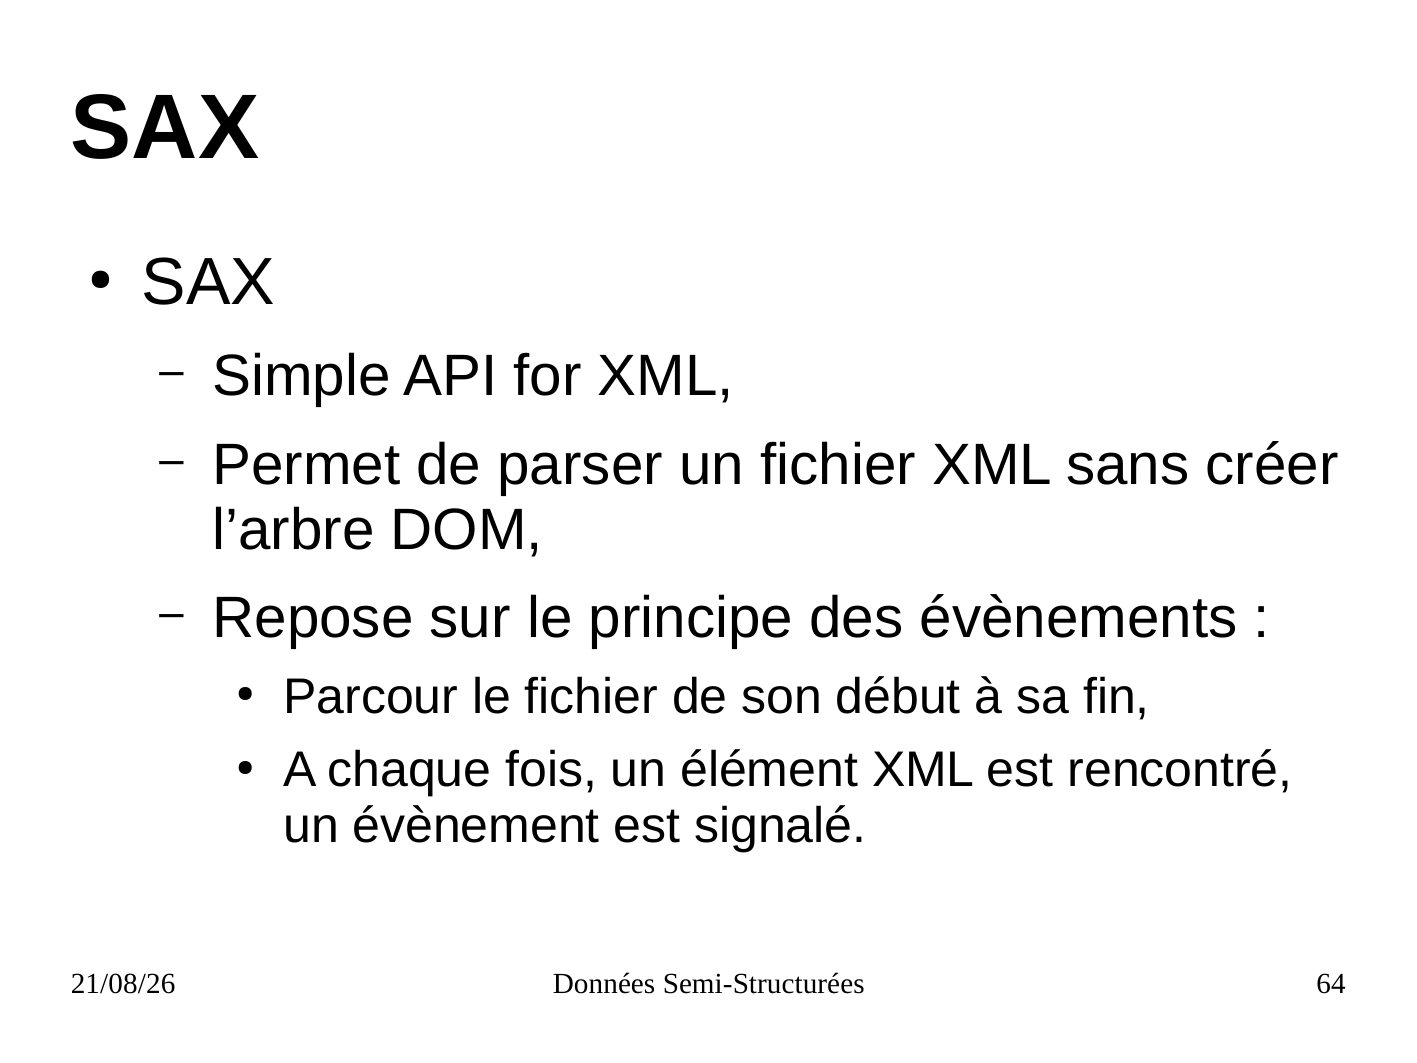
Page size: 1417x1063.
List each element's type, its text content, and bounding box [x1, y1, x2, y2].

title SAX [70, 42, 1346, 212]
list SAX Simple API for XML, Permet de parser un fichier XML sans créer l’arbre DOM, Repose sur le principe des évènements : Parcour le fichier de son début à sa fin, A chaque fois, un élément XML est rencontré, un évènement est signalé. [70, 244, 1346, 925]
